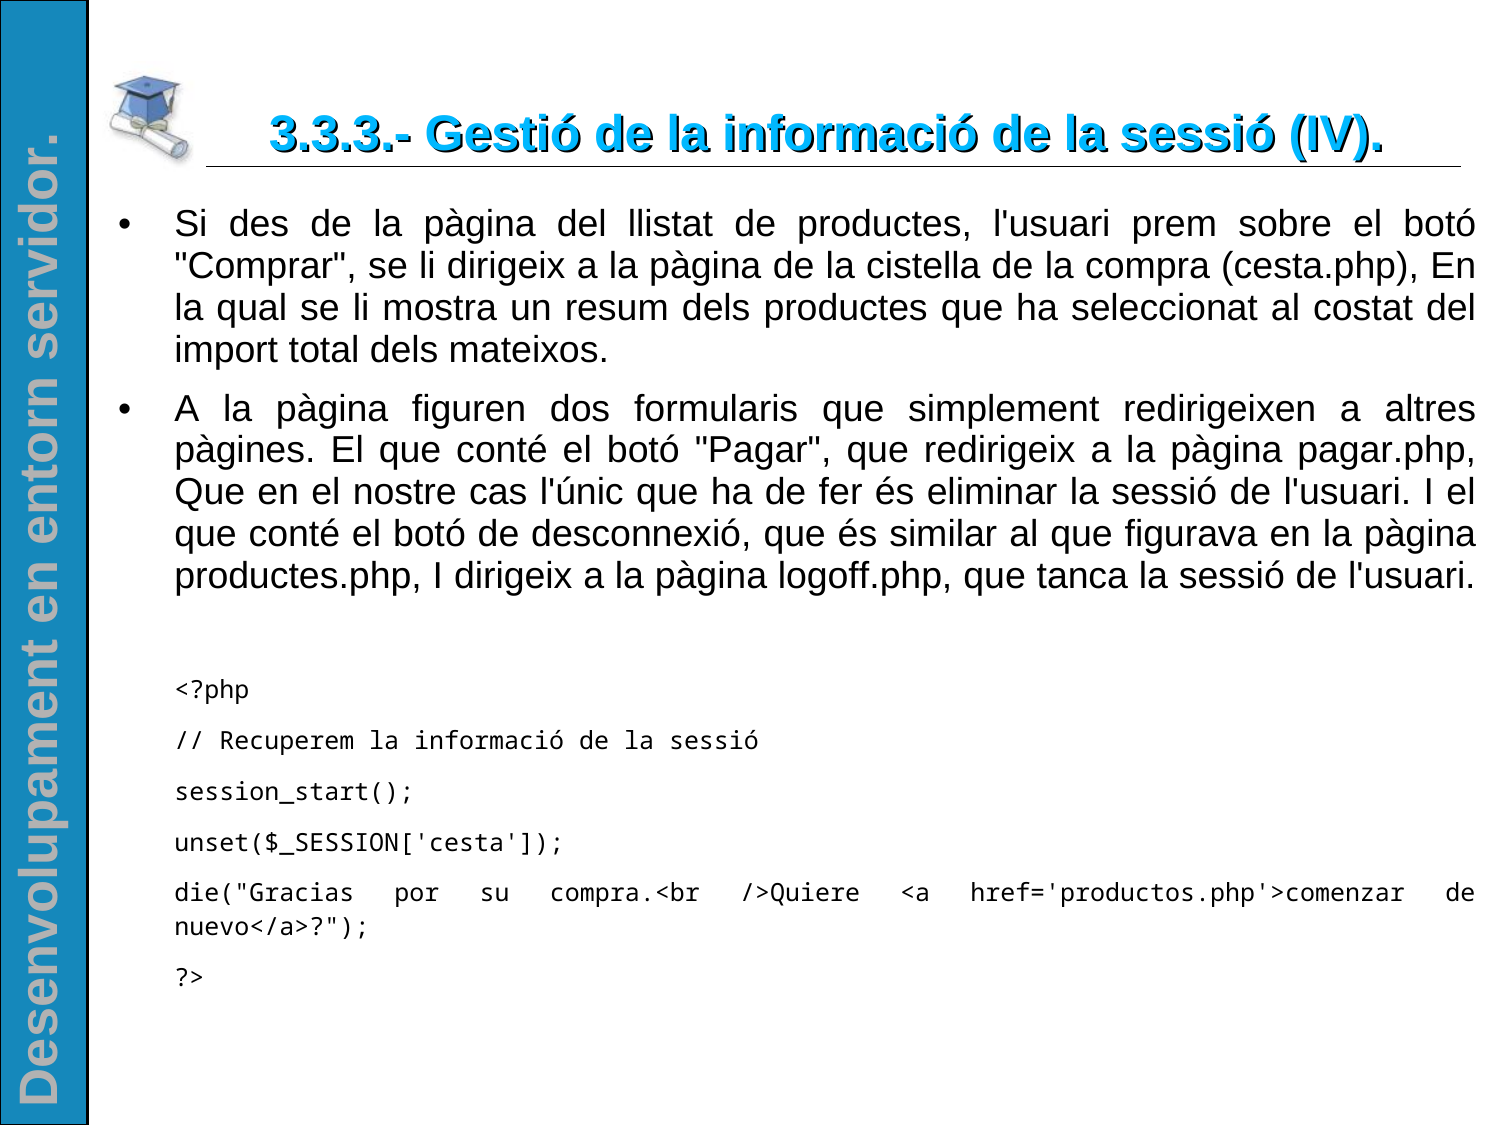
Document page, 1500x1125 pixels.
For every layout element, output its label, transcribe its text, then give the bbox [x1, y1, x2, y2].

title 3.3.3.- Gestió de la informació de la sessió (IV). [206, 88, 1447, 178]
list Si des de la pàgina del llistat de productes, l'usuari prem sobre el botó "Comprar", se li dirigeix a la pàgina de la cistella de la compra (cesta.php), En la qual se li mostra un resum dels productes que ha seleccionat al costat del import total dels mateixos. A la pàgina figuren dos formularis que simplement redirigeixen a altres pàgines. El que conté el botó "Pagar", que redirigeix a la pàgina pagar.php, Que en el nostre cas l'únic que ha de fer és eliminar la sessió de l'usuari. I el que conté el botó de desconnexió, que és similar al que figurava en la pàgina productes.php, I dirigeix a la pàgina logoff.php, que tanca la sessió de l'usuari. <?php // Recuperem la informació de la sessió session_start(); unset($_SESSION['cesta']); die("Gracias por su compra.<br />Quiere <a href='productos.php'>comenzar de nuevo</a>?"); ?> [118, 202, 1477, 1093]
picture [93, 61, 206, 174]
